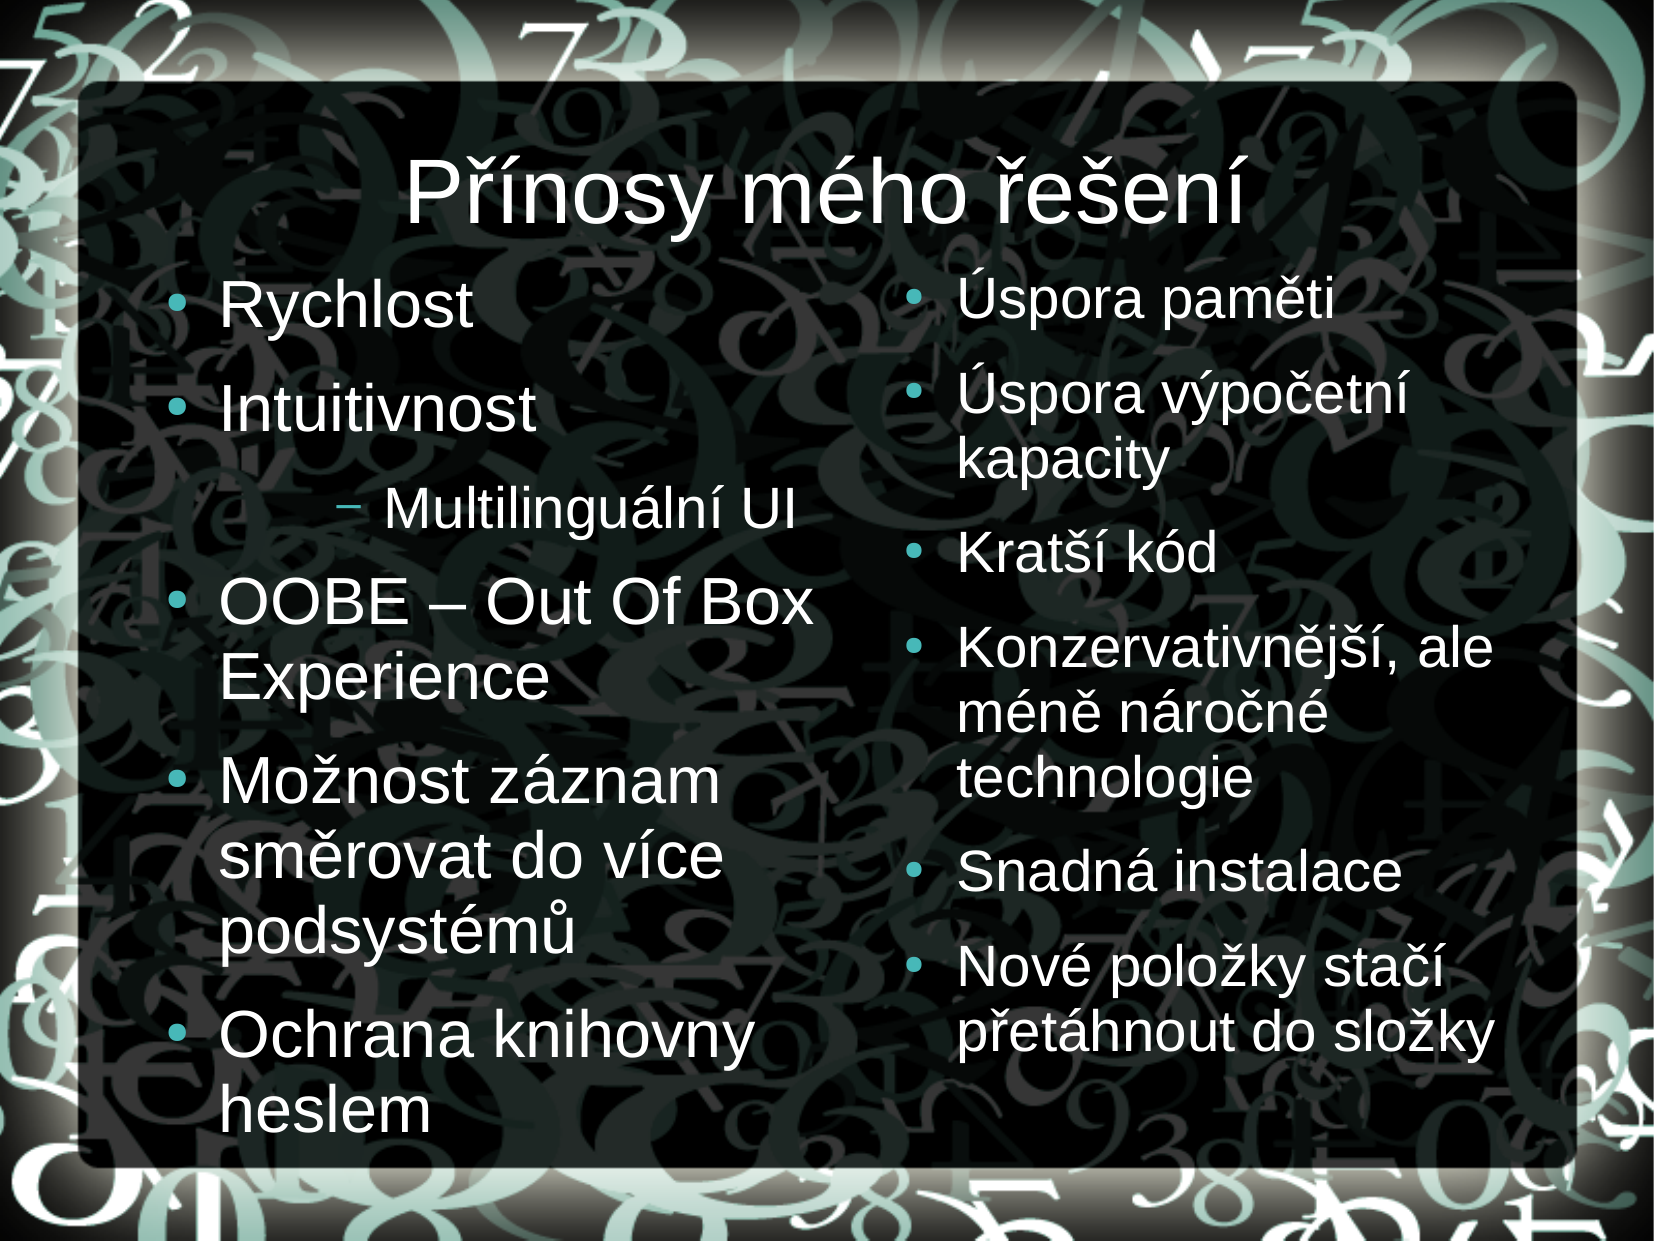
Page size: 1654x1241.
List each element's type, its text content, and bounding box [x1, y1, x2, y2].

list Rychlost Intuitivnost Multilinguální UI OOBE – Out Of Box Experience Možnost záznam směrovat do více podsystémů Ochrana knihovny heslem [147, 266, 827, 1152]
picture [0, 0, 1654, 1241]
title Přínosy mého řešení [82, 88, 1571, 296]
list Úspora paměti Úspora výpočetní kapacity Kratší kód Konzervativnější, ale méně náročné technologie Snadná instalace Nové položky stačí přetáhnout do složky [885, 265, 1565, 1152]
